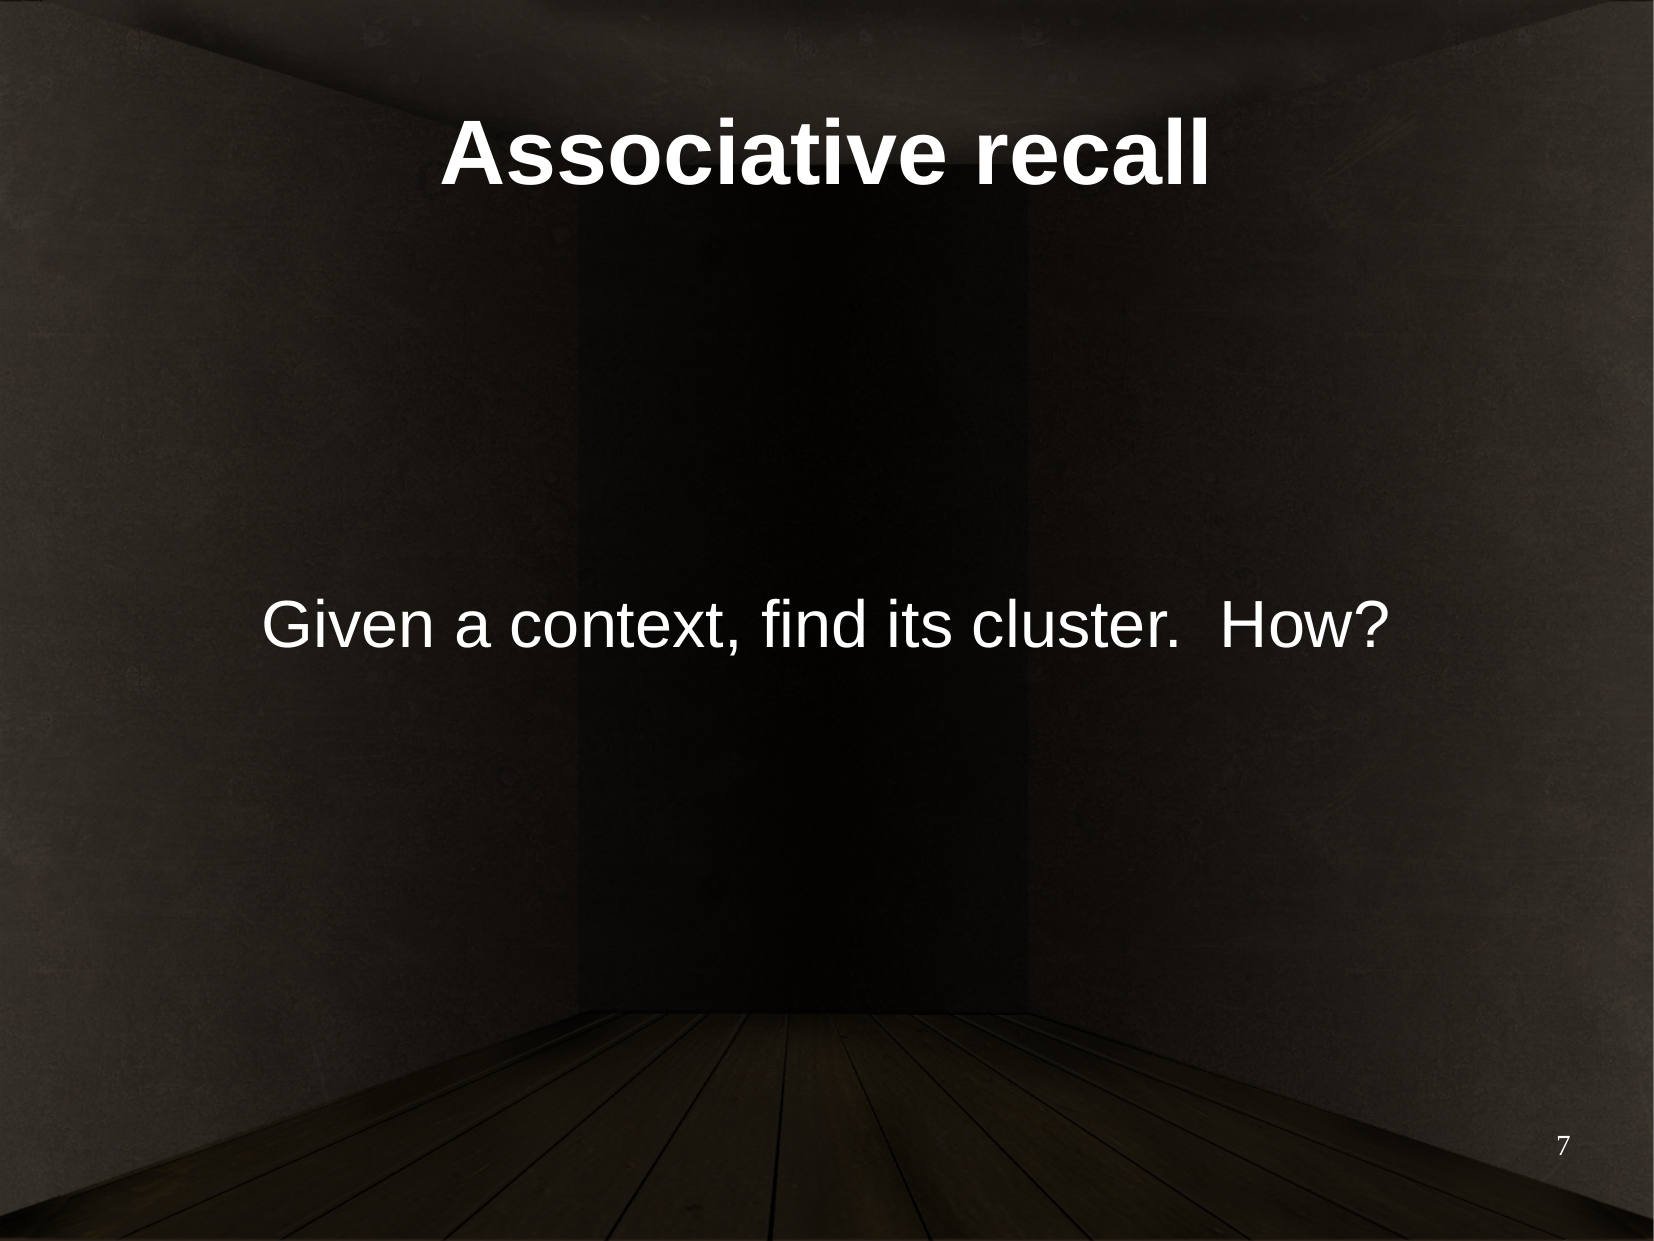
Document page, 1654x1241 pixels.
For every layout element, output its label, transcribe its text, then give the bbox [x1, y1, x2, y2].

title Associative recall [82, 56, 1571, 250]
subtitle Given a context, find its cluster. How? [82, 297, 1571, 1102]
picture [0, 0, 1654, 1241]
